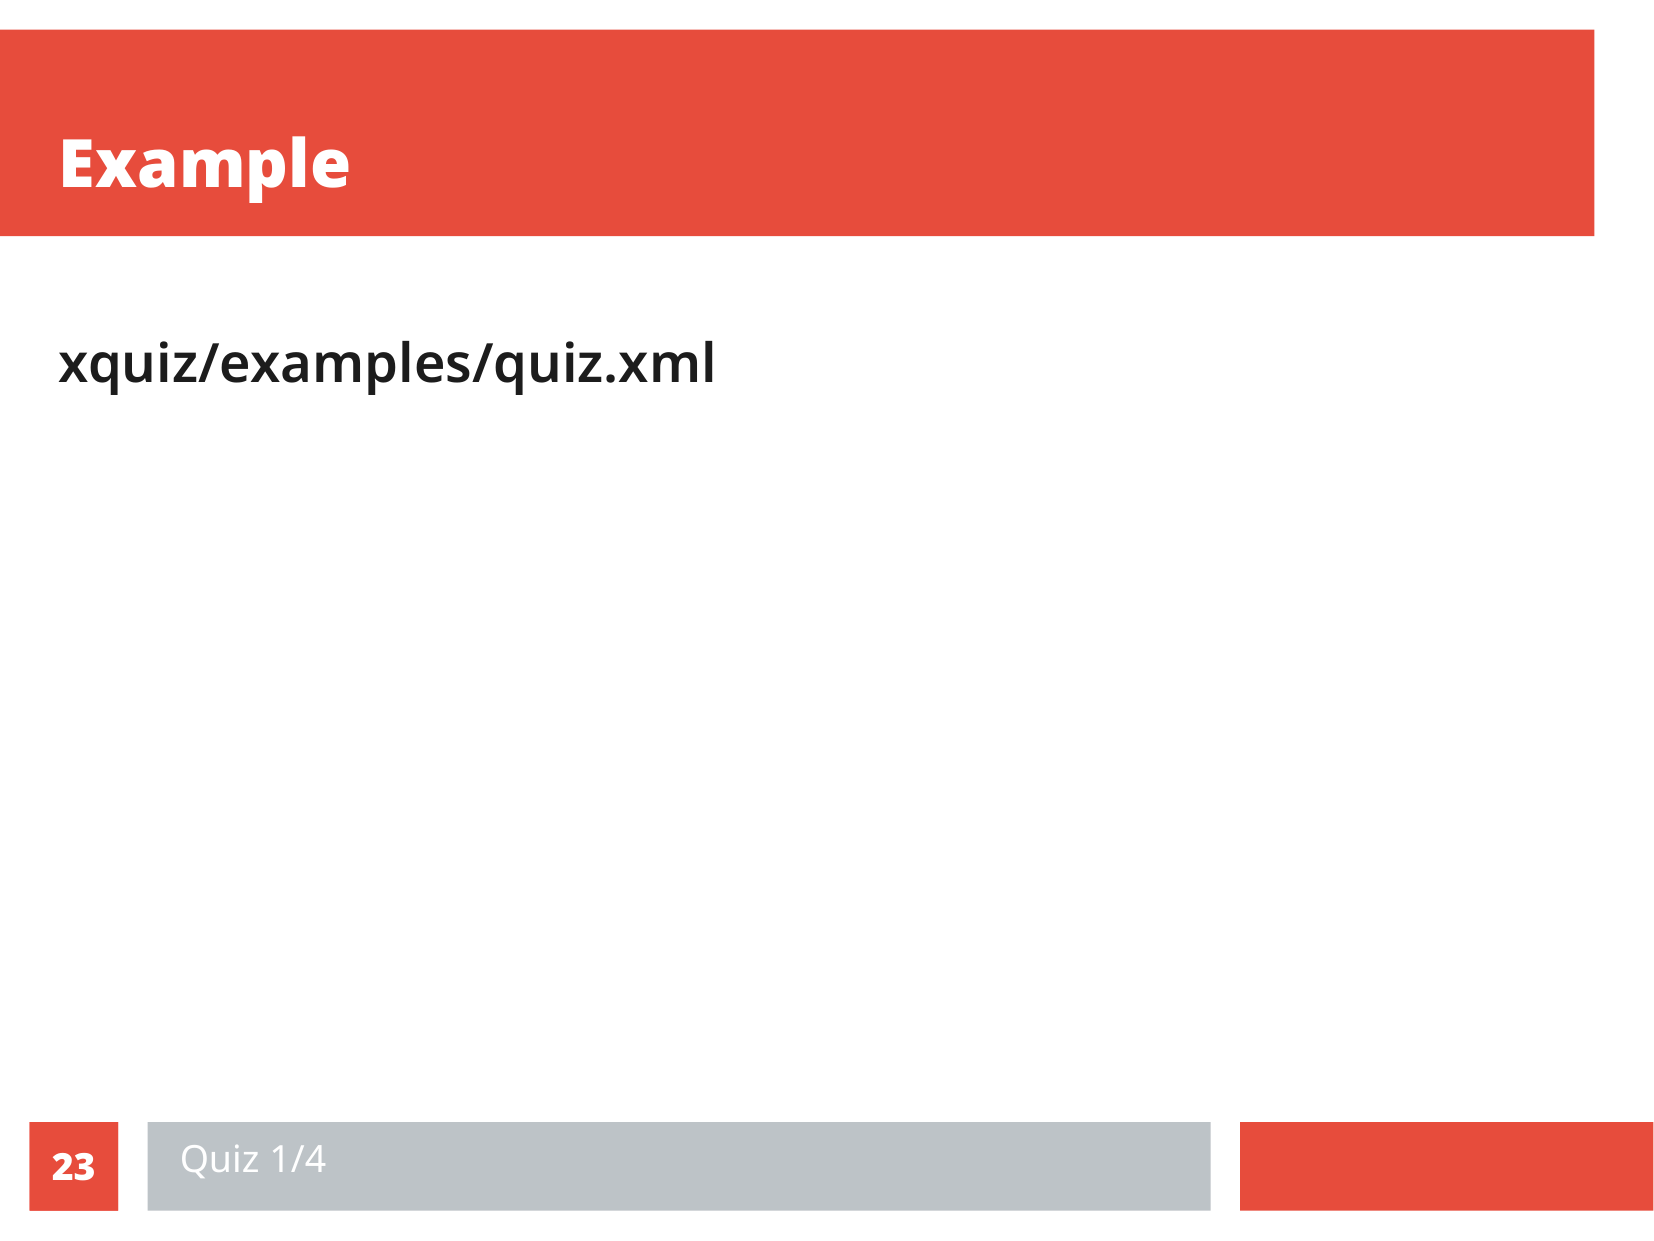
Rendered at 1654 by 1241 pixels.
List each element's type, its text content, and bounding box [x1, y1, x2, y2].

list xquiz/examples/quiz.xml [59, 324, 1565, 1093]
title Example [59, 59, 1595, 207]
text_box Quiz 1/4 [165, 1125, 736, 1184]
